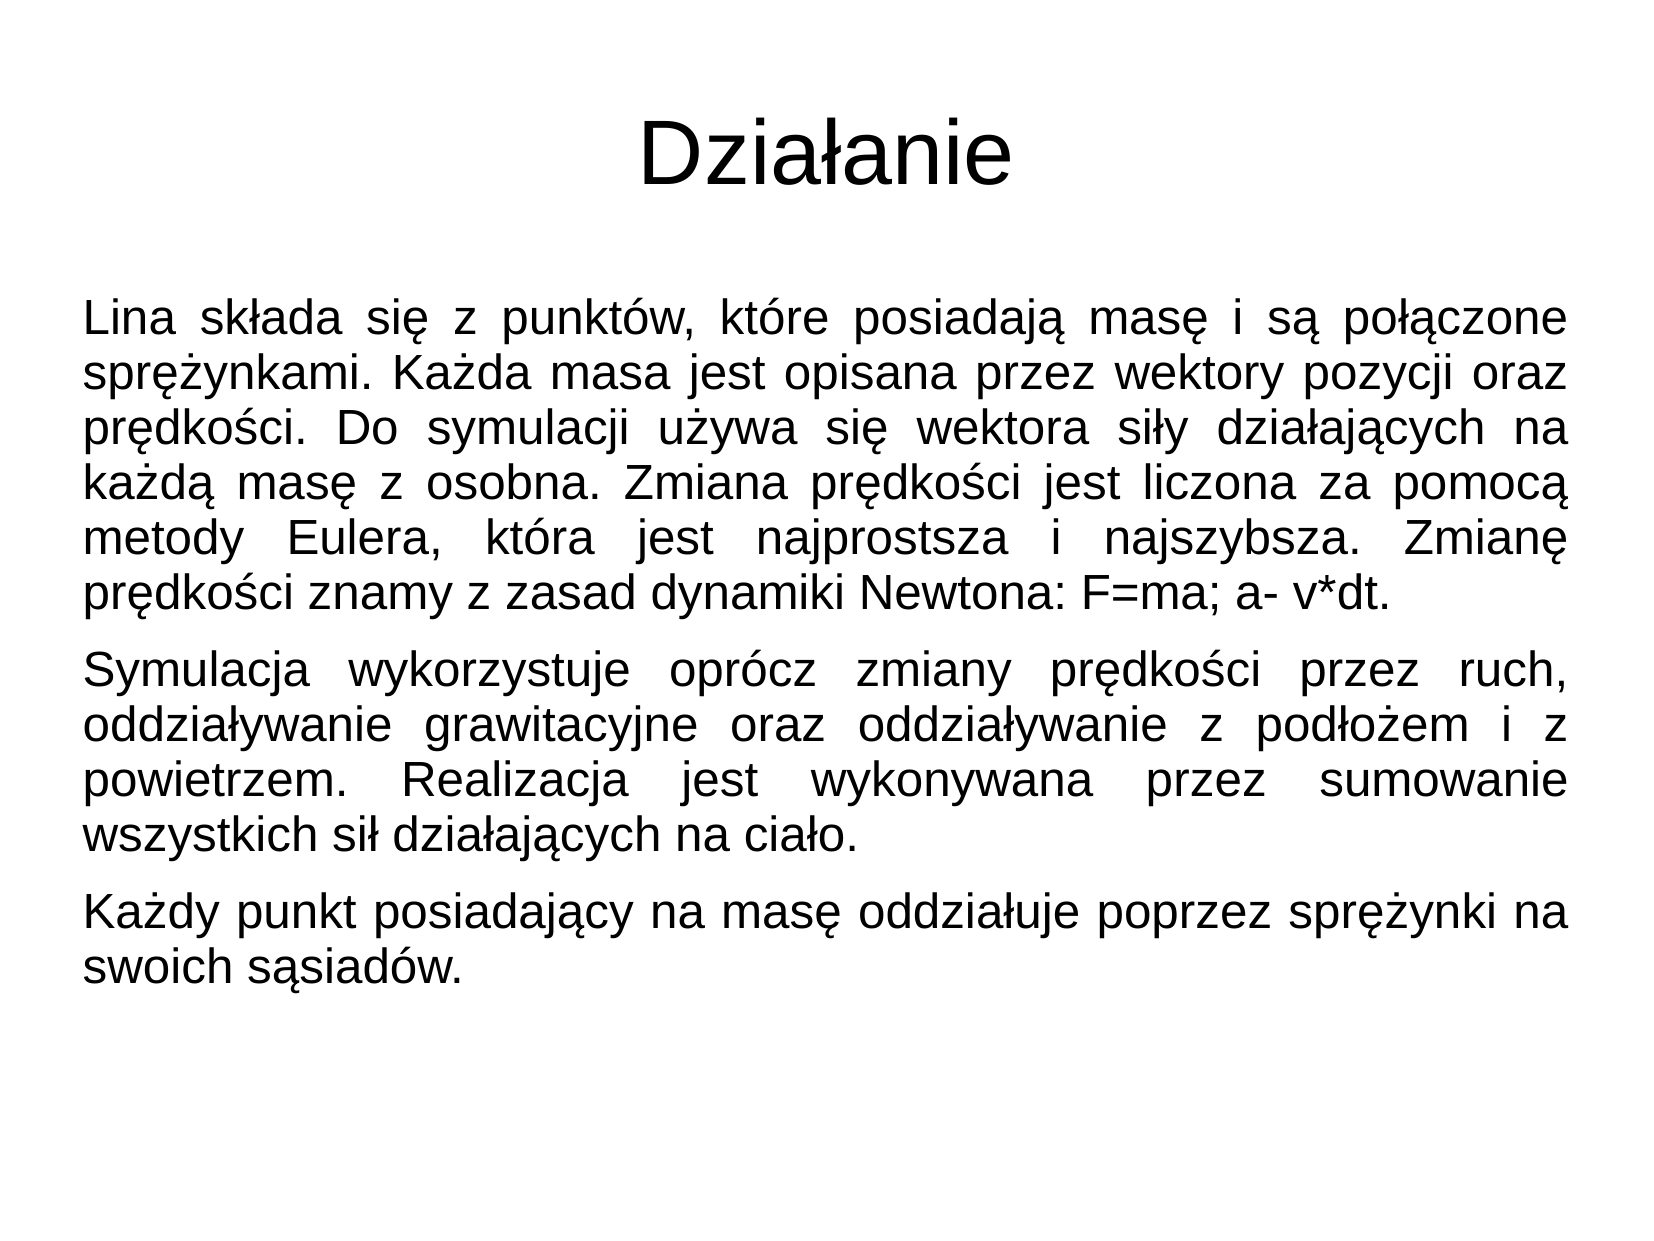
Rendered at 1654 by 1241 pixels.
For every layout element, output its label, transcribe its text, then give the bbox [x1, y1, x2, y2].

title Działanie [82, 49, 1571, 257]
list Lina składa się z punktów, które posiadają masę i są połączone sprężynkami. Każda masa jest opisana przez wektory pozycji oraz prędkości. Do symulacji używa się wektora siły działających na każdą masę z osobna. Zmiana prędkości jest liczona za pomocą metody Eulera, która jest najprostsza i najszybsza. Zmianę prędkości znamy z zasad dynamiki Newtona: F=ma; a- v*dt. Symulacja wykorzystuje oprócz zmiany prędkości przez ruch, oddziaływanie grawitacyjne oraz oddziaływanie z podłożem i z powietrzem. Realizacja jest wykonywana przez sumowanie wszystkich sił działających na ciało. Każdy punkt posiadający na masę oddziałuje poprzez sprężynki na swoich sąsiadów. [82, 290, 1571, 1010]
